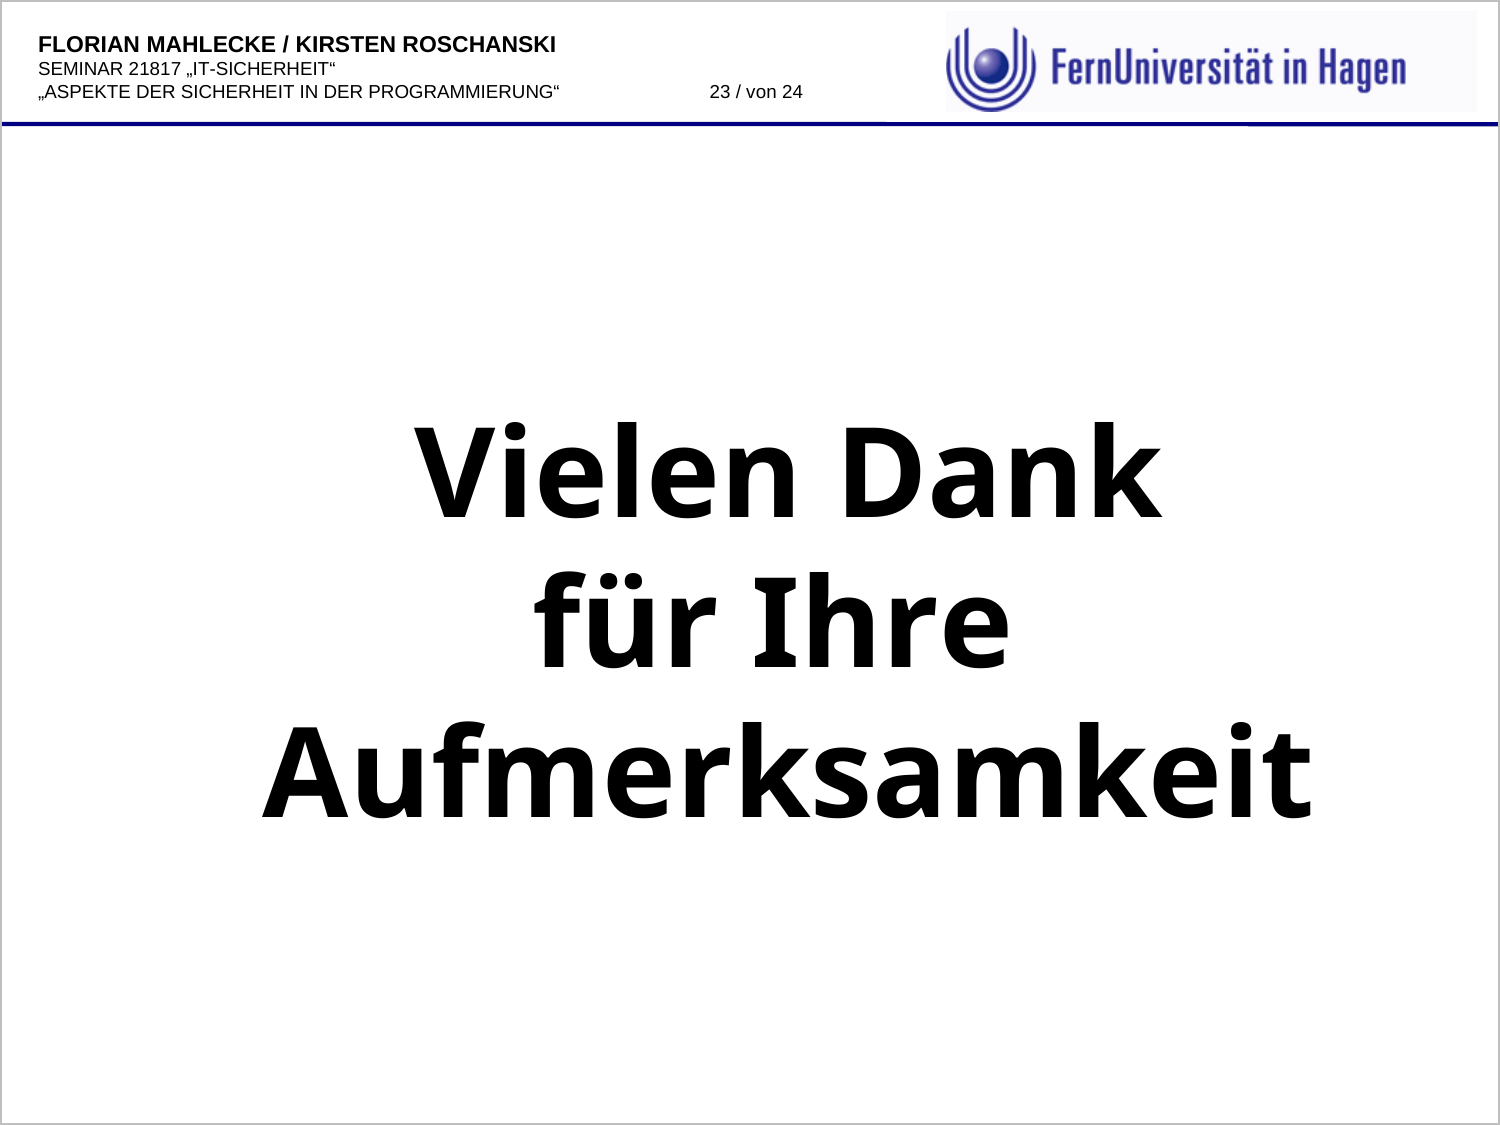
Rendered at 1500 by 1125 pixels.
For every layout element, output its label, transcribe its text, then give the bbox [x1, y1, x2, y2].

picture [946, 11, 1477, 112]
text_box Vielen Dank für Ihre Aufmerksamkeit [248, 385, 1403, 851]
